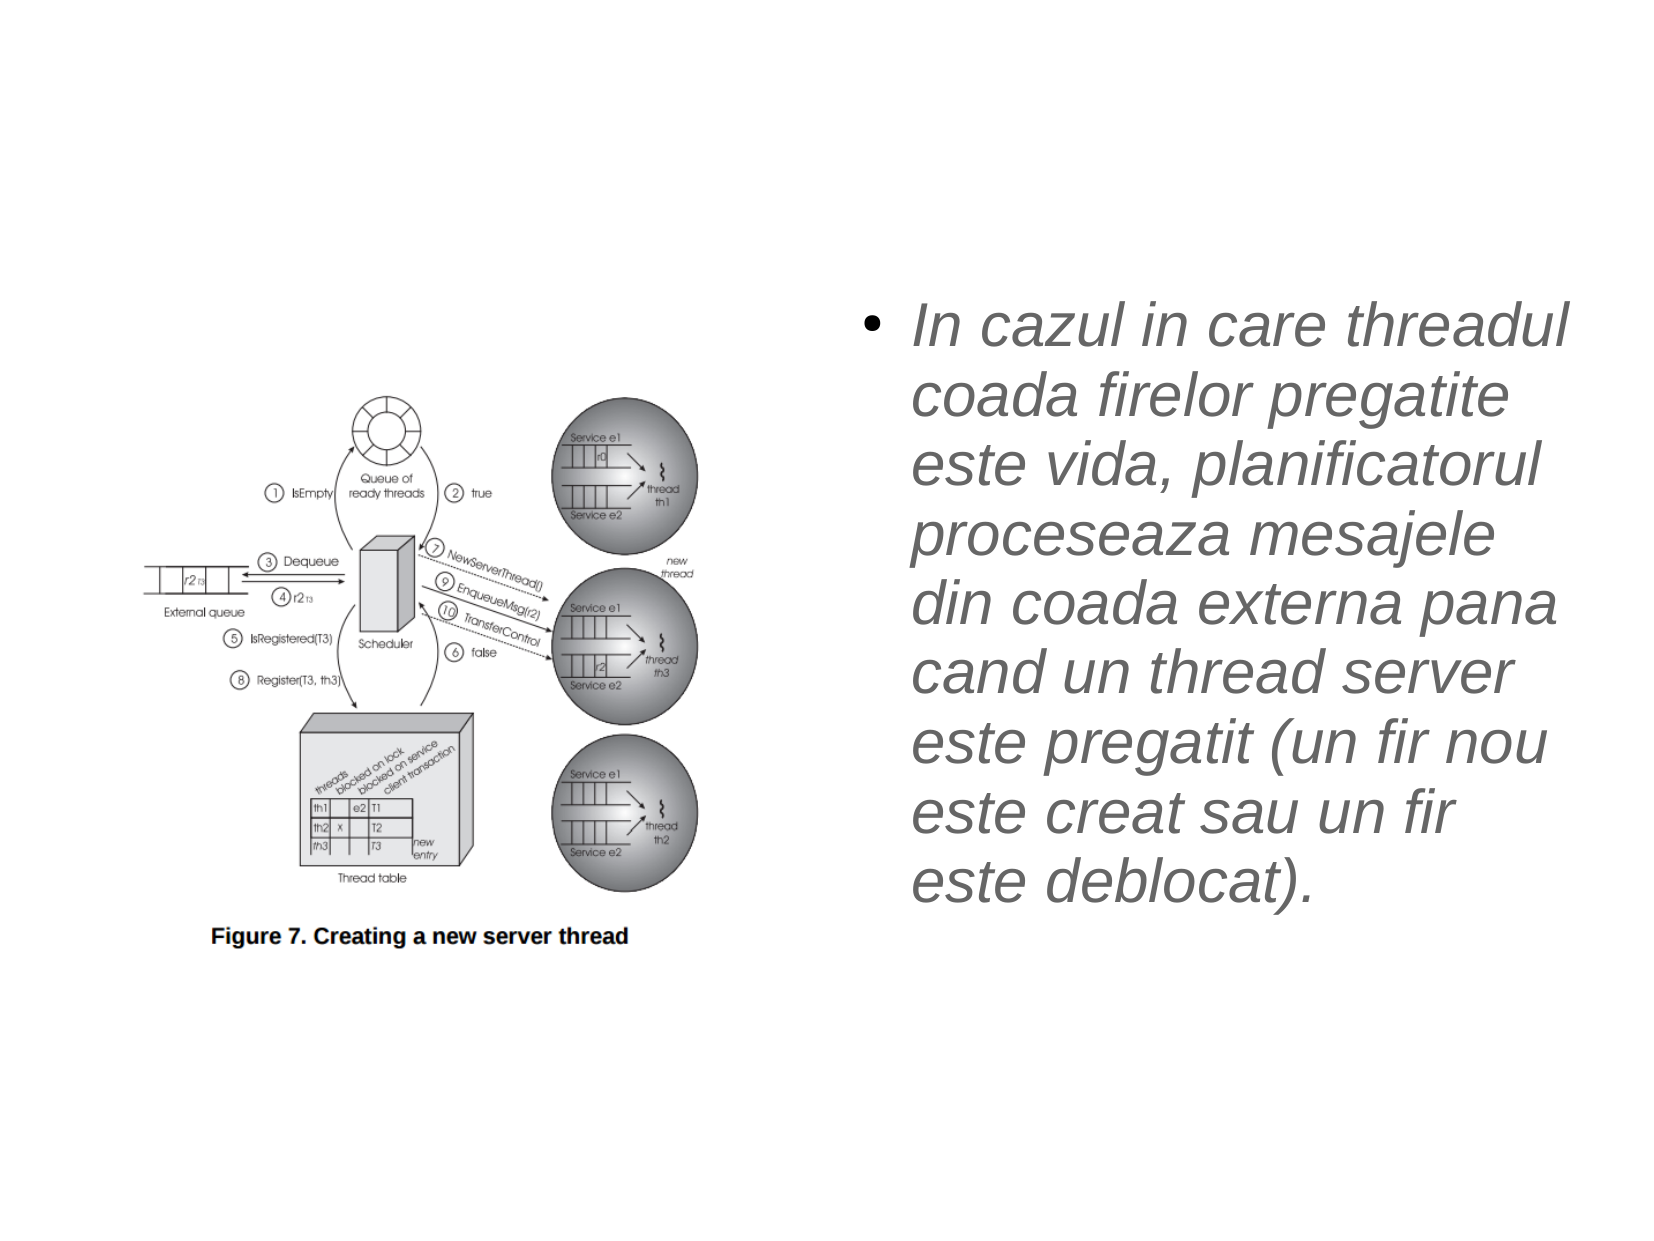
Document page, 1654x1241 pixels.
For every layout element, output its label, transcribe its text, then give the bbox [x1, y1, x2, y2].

picture [46, 359, 796, 967]
list In cazul in care threadul coada firelor pregatite este vida, planificatorul proceseaza mesajele din coada externa pana cand un thread server este pregatit (un fir nou este creat sau un fir este deblocat). [845, 290, 1572, 1010]
